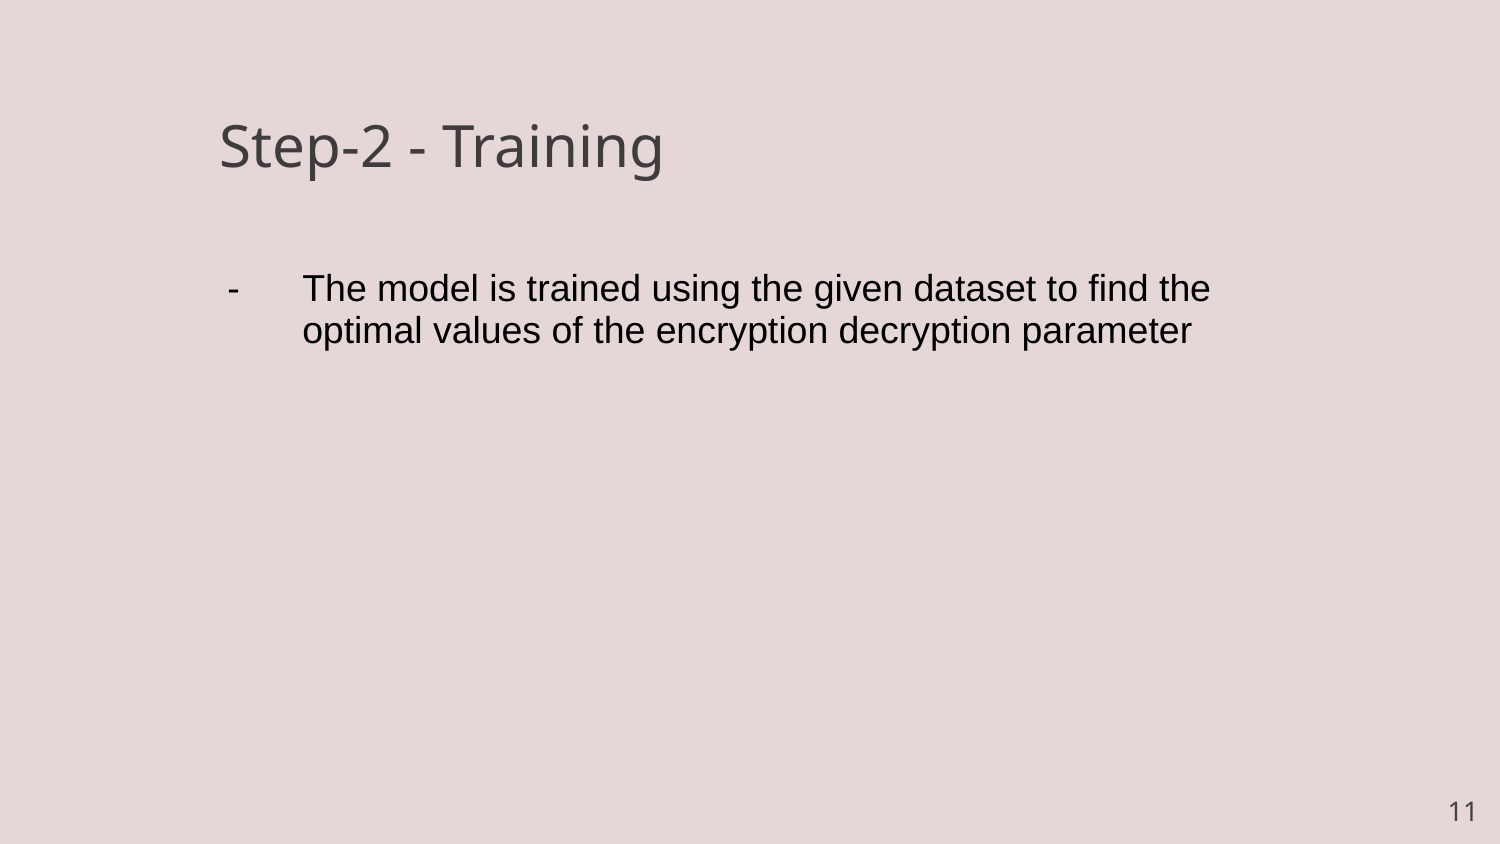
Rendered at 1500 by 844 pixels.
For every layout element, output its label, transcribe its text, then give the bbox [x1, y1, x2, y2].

text_box Step-2 - Training [219, 73, 1420, 215]
text_box - The model is trained using the given dataset to find the optimal values of the encryption decryption parameter [212, 259, 1276, 443]
slide_number <number> [1403, 779, 1494, 844]
